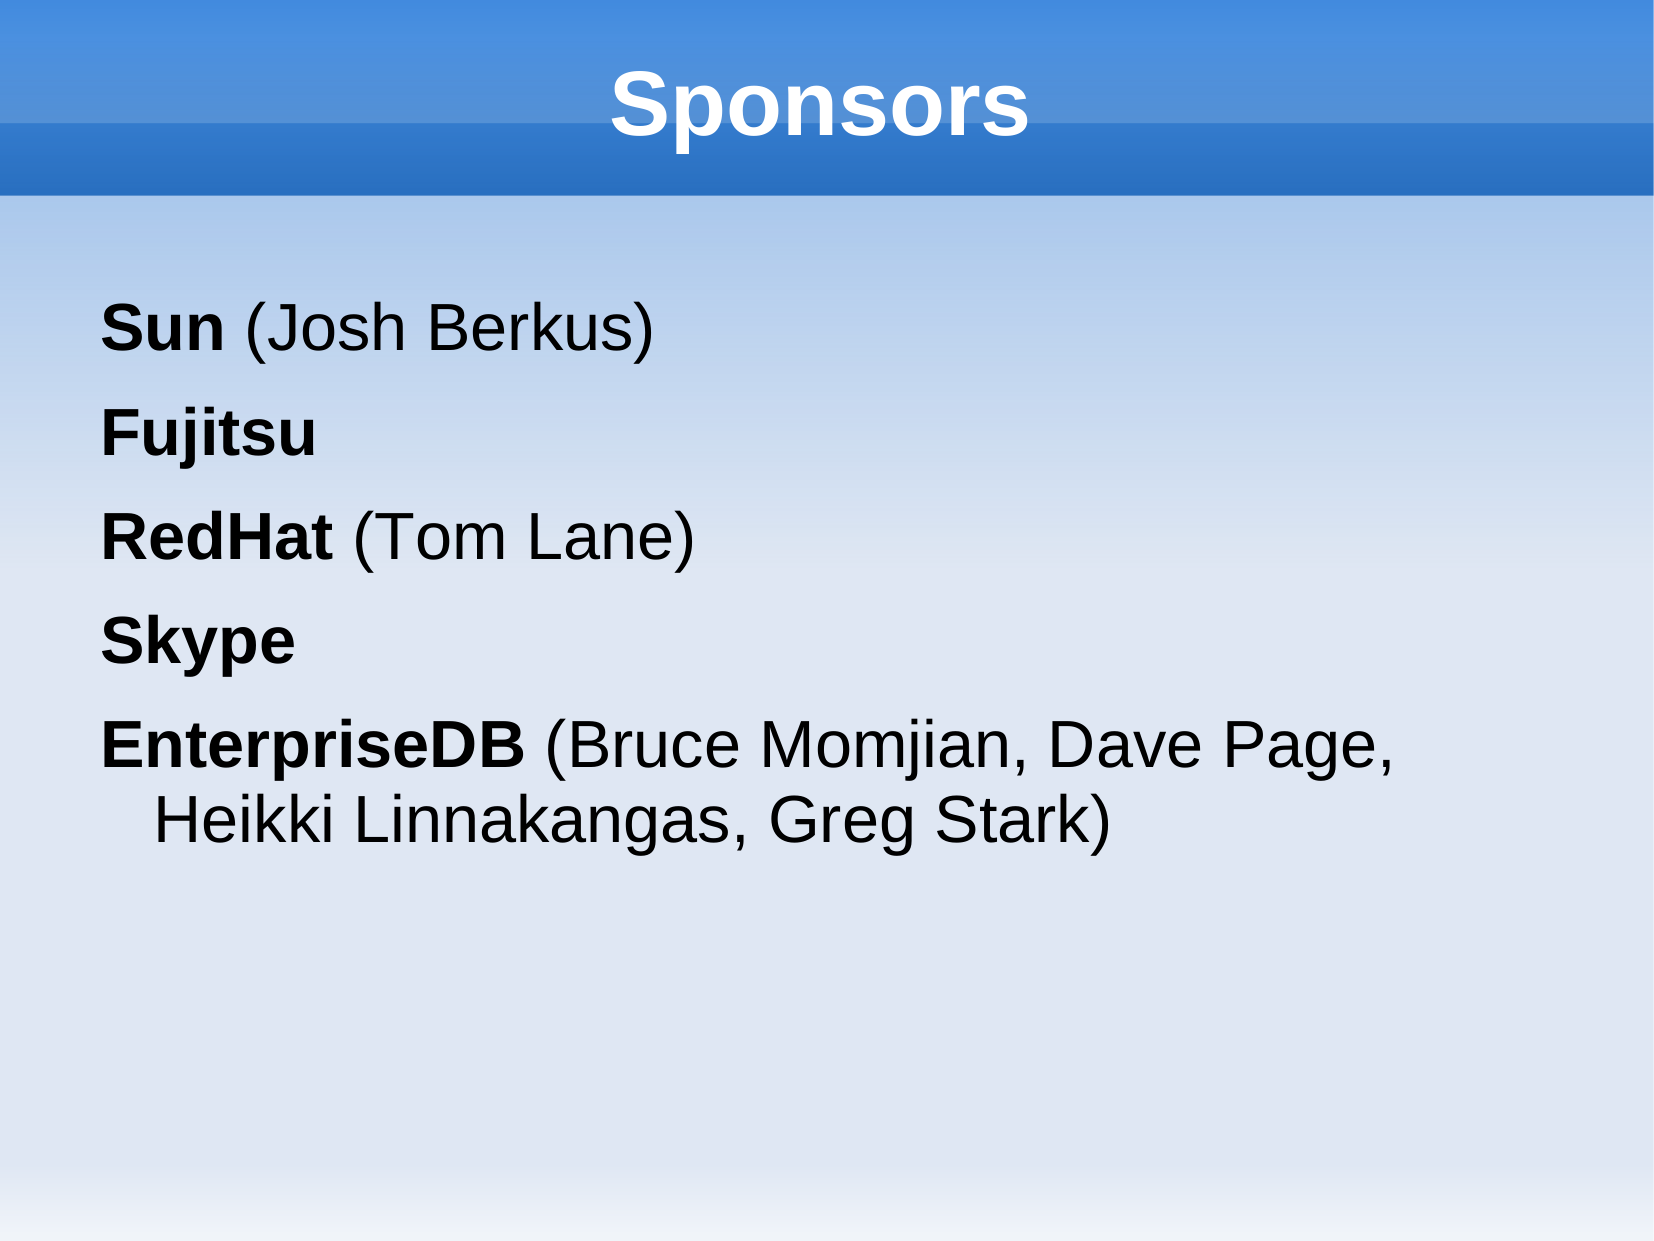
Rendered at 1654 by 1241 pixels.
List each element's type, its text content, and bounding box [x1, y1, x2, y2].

picture [0, 0, 1654, 1241]
title Sponsors [76, 7, 1565, 200]
list Sun (Josh Berkus) Fujitsu RedHat (Tom Lane) Skype EnterpriseDB (Bruce Momjian, Dave Page, Heikki Linnakangas, Greg Stark) [82, 290, 1571, 1094]
